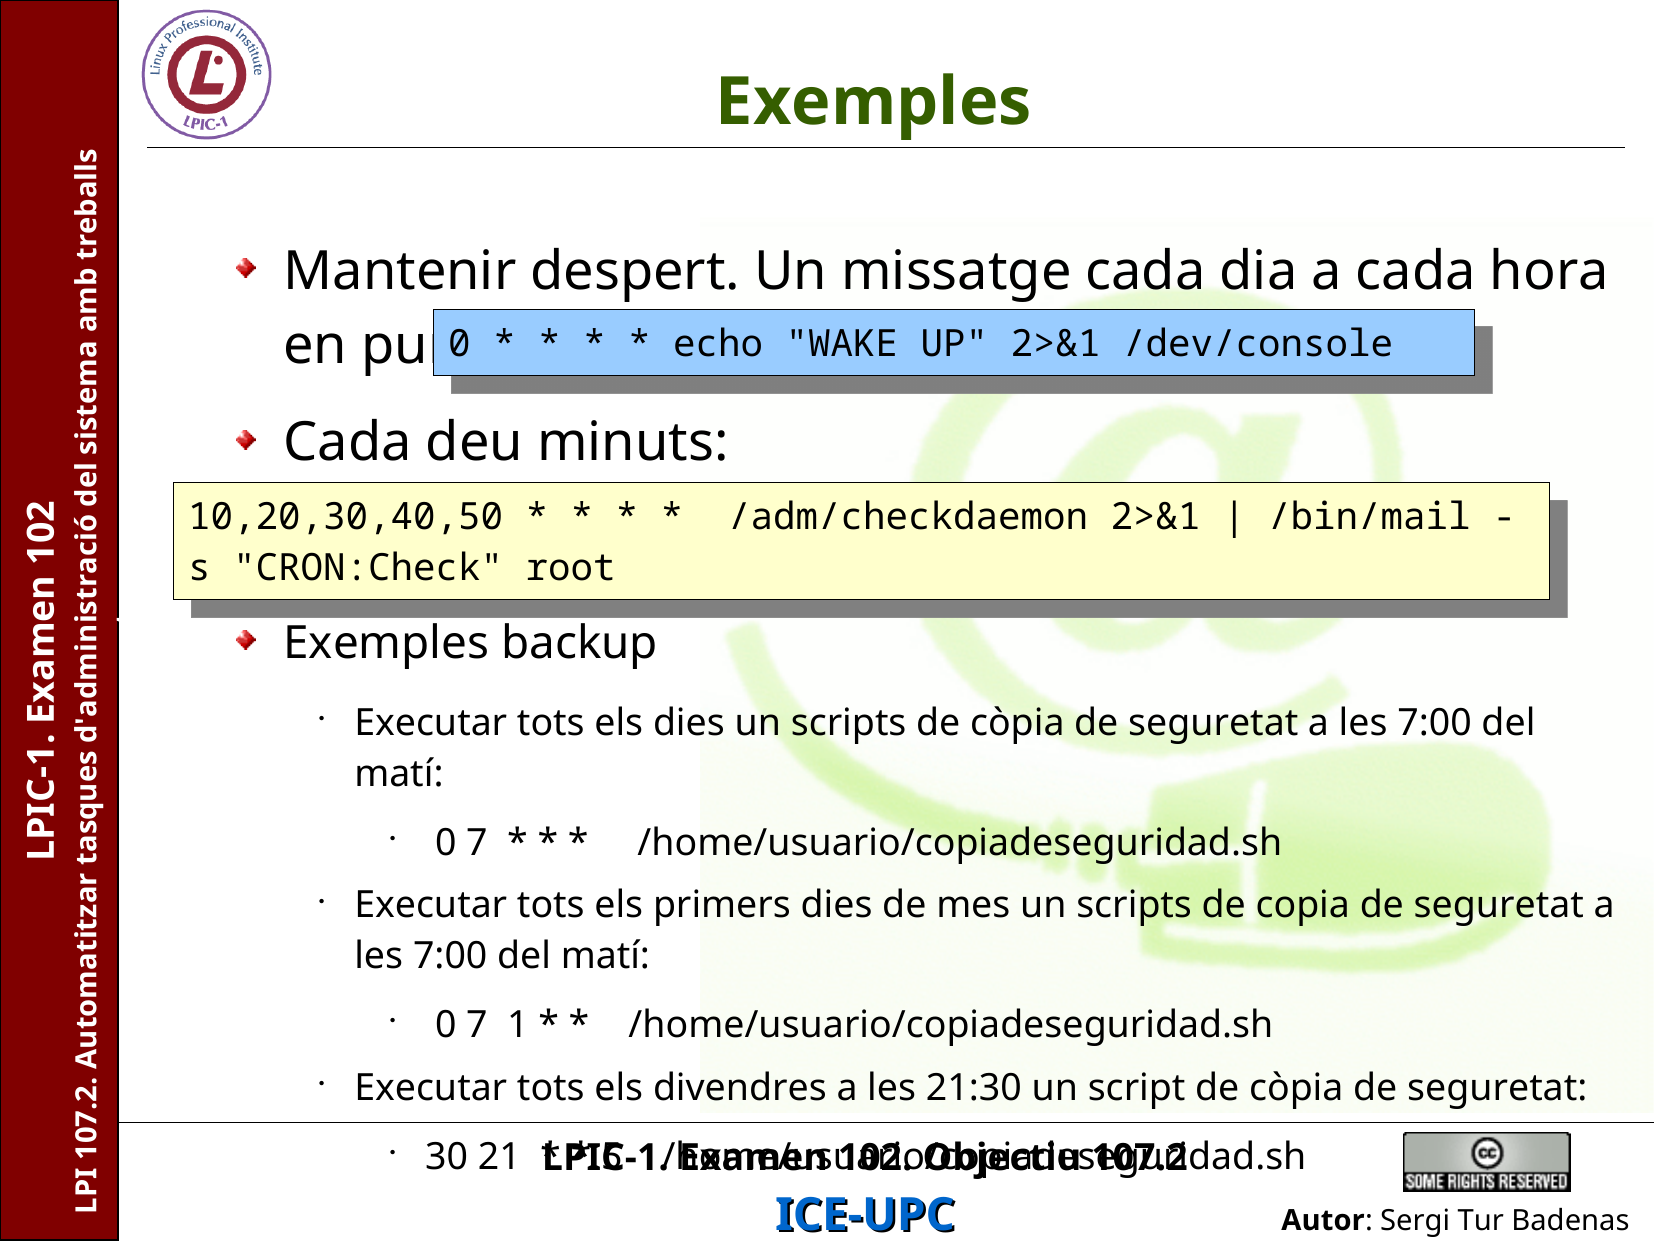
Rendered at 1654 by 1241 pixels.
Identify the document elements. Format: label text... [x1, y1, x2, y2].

picture [1403, 1185, 1571, 1192]
picture [700, 217, 1654, 1113]
text_box 0 * * * * echo "WAKE UP" 2>&1 /dev/console [433, 309, 1475, 368]
title Exemples [129, 55, 1619, 142]
picture [135, 5, 277, 55]
list Mantenir despert. Un missatge cada dia a cada hora en punt Cada deu minuts: Exemples backup Executar tots els dies un scripts de còpia de seguretat a les 7:00 del matí: 0 7 * * * /home/usuario/copiadeseguridad.sh Executar tots els primers dies de mes un scripts de copia de seguretat a les 7:00 del matí: 0 7 1 * * /home/usuario/copiadeseguridad.sh Executar tots els divendres a les 21:30 un script de còpia de seguretat: 30 21 * * 5 /home/usuario/copiadeseguridad.sh [141, 231, 1630, 1185]
text_box 10,20,30,40,50 * * * * /adm/checkdaemon 2>&1 | /bin/mail -s "CRON:Check" root [173, 482, 1550, 573]
